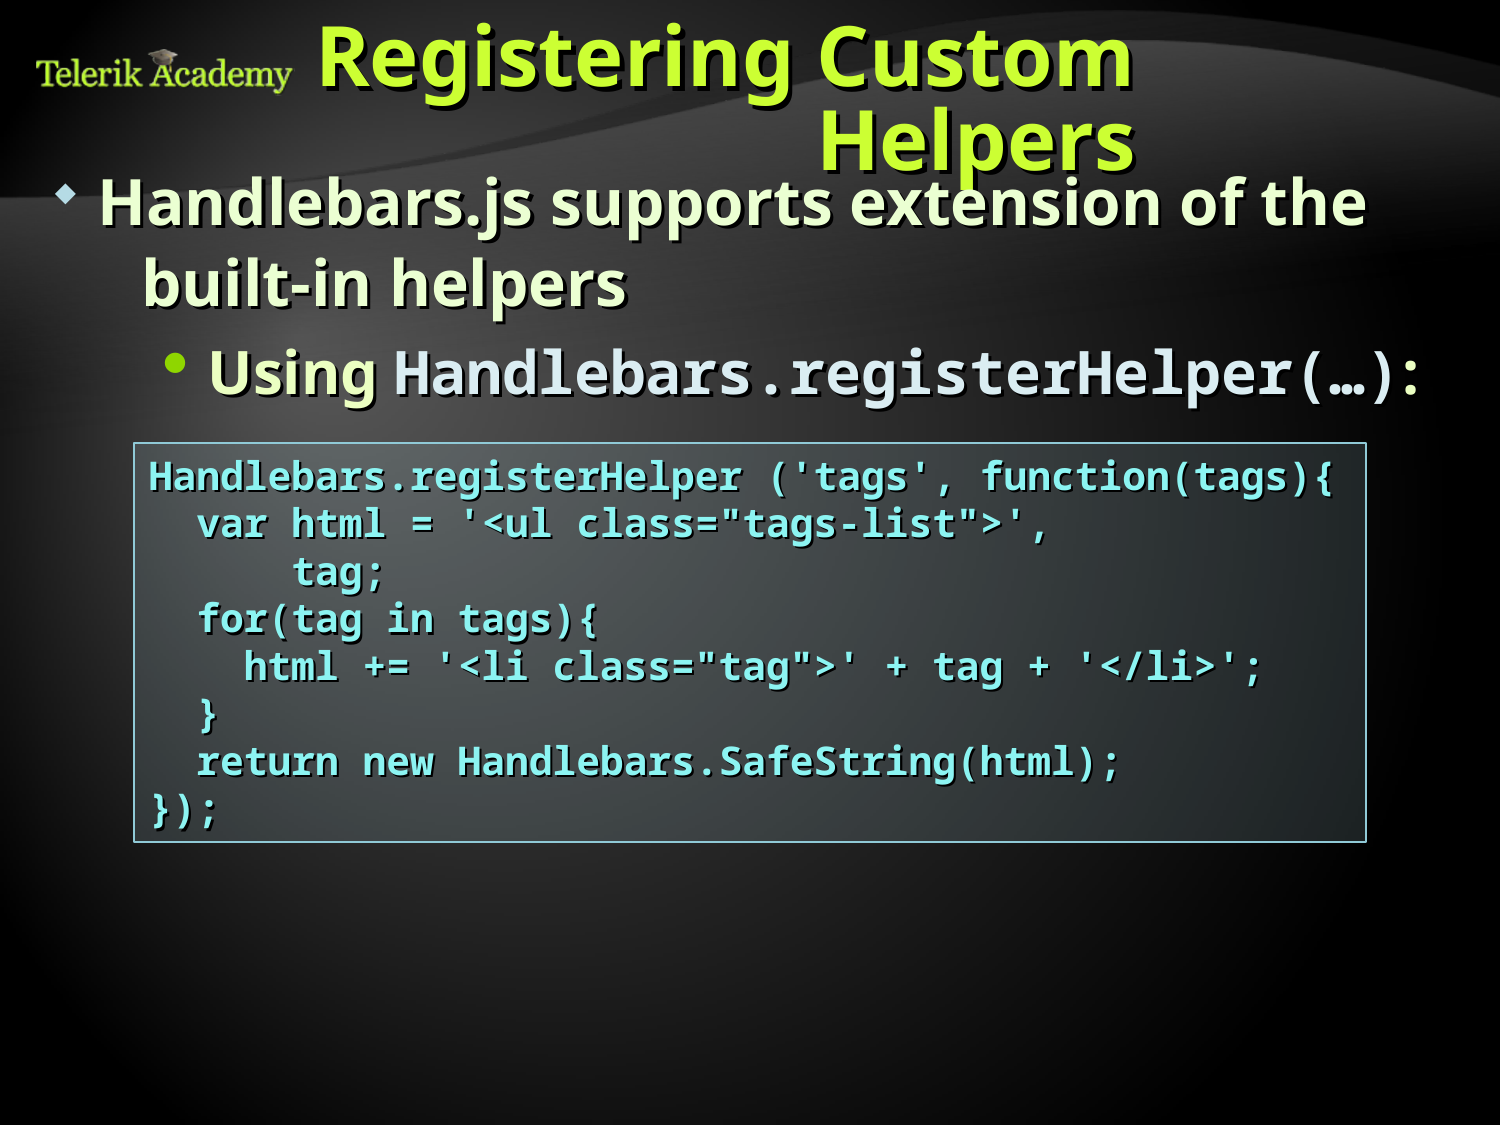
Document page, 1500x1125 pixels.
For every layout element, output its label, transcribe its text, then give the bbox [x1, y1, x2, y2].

title Registering Custom Helpers [300, 12, 1463, 149]
text_box Handlebars.registerHelper ('tags', function(tags){ var html = '<ul class="tags-list">', tag; for(tag in tags){ html += '<li class="tag">' + tag + '</li>'; } return new Handlebars.SafeString(html); }); [133, 443, 1367, 843]
list Handlebars.js supports extension of the built-in helpers Using Handlebars.registerHelper(…): [37, 149, 1463, 483]
